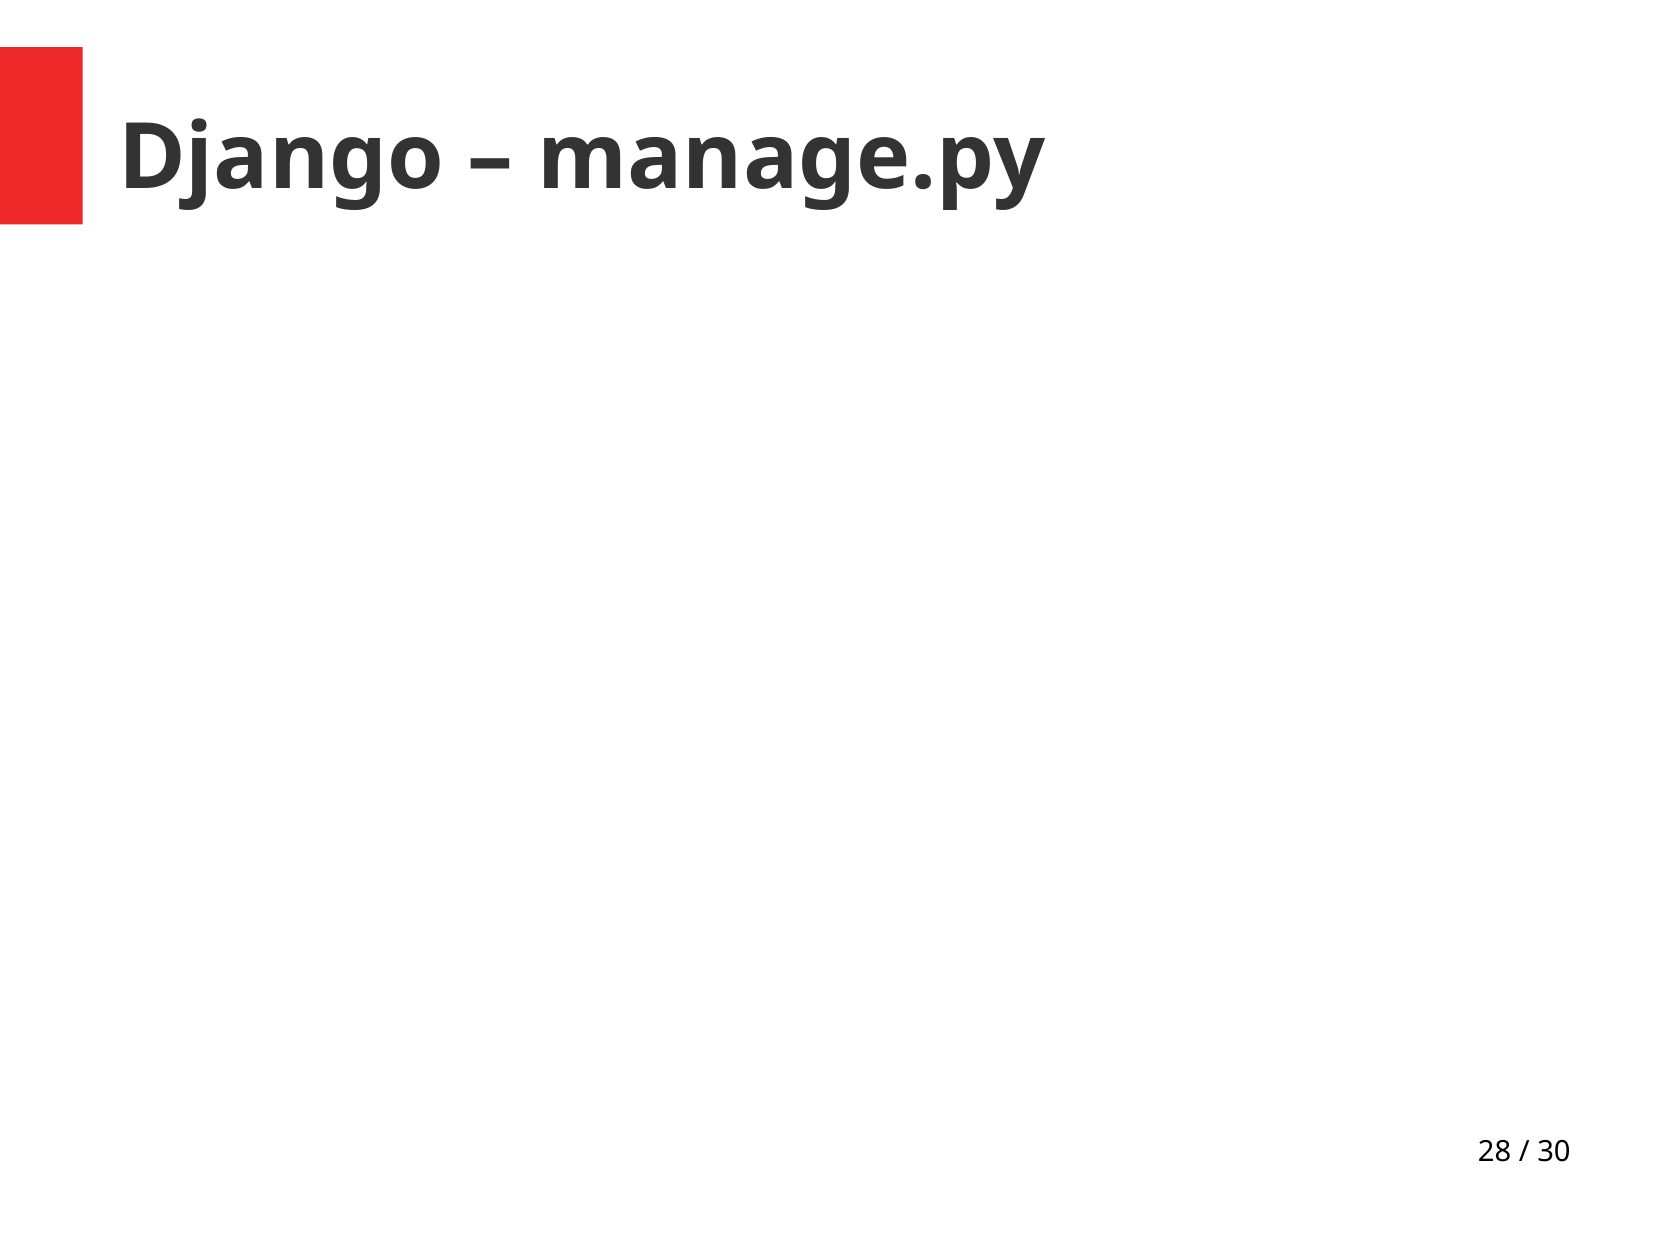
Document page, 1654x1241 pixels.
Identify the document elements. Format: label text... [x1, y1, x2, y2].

title Django – manage.py [118, 49, 1571, 257]
